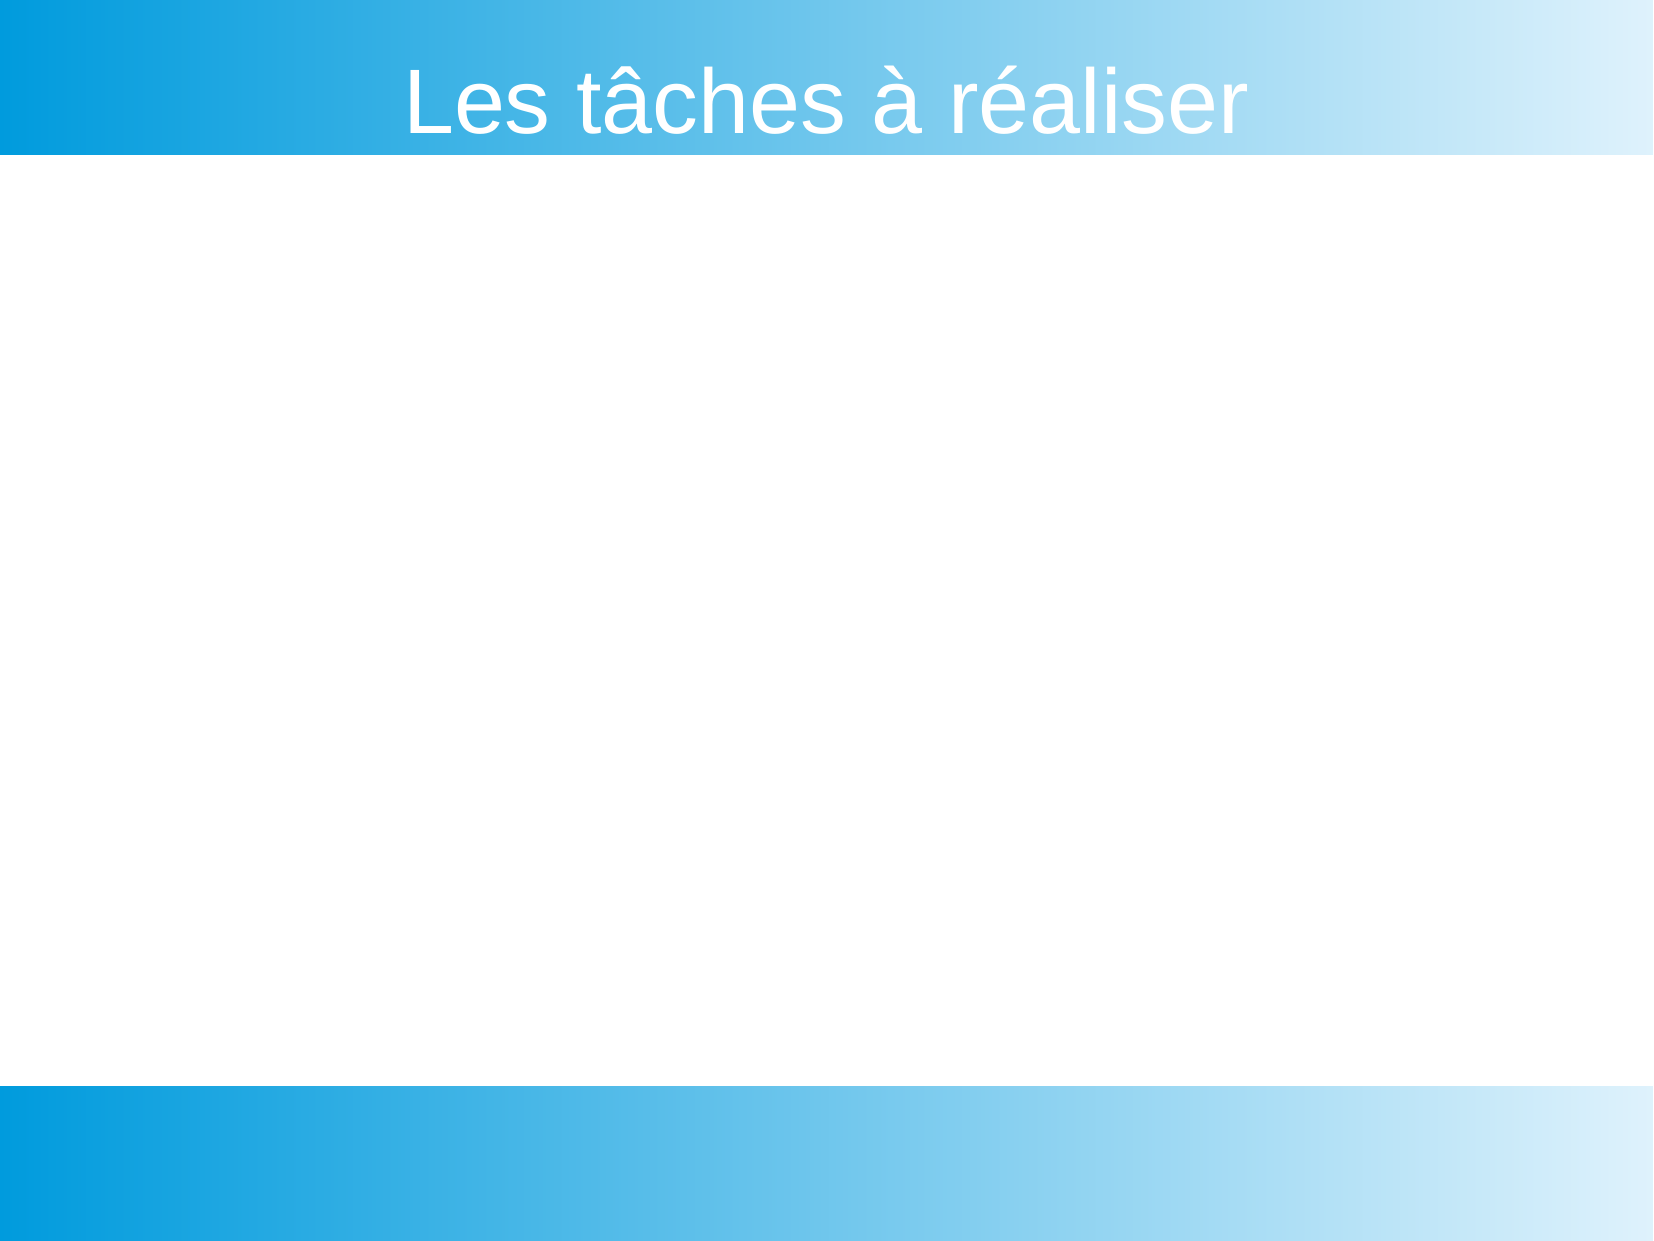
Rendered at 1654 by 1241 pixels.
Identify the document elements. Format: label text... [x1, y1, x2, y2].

title Les tâches à réaliser [82, 49, 1571, 155]
